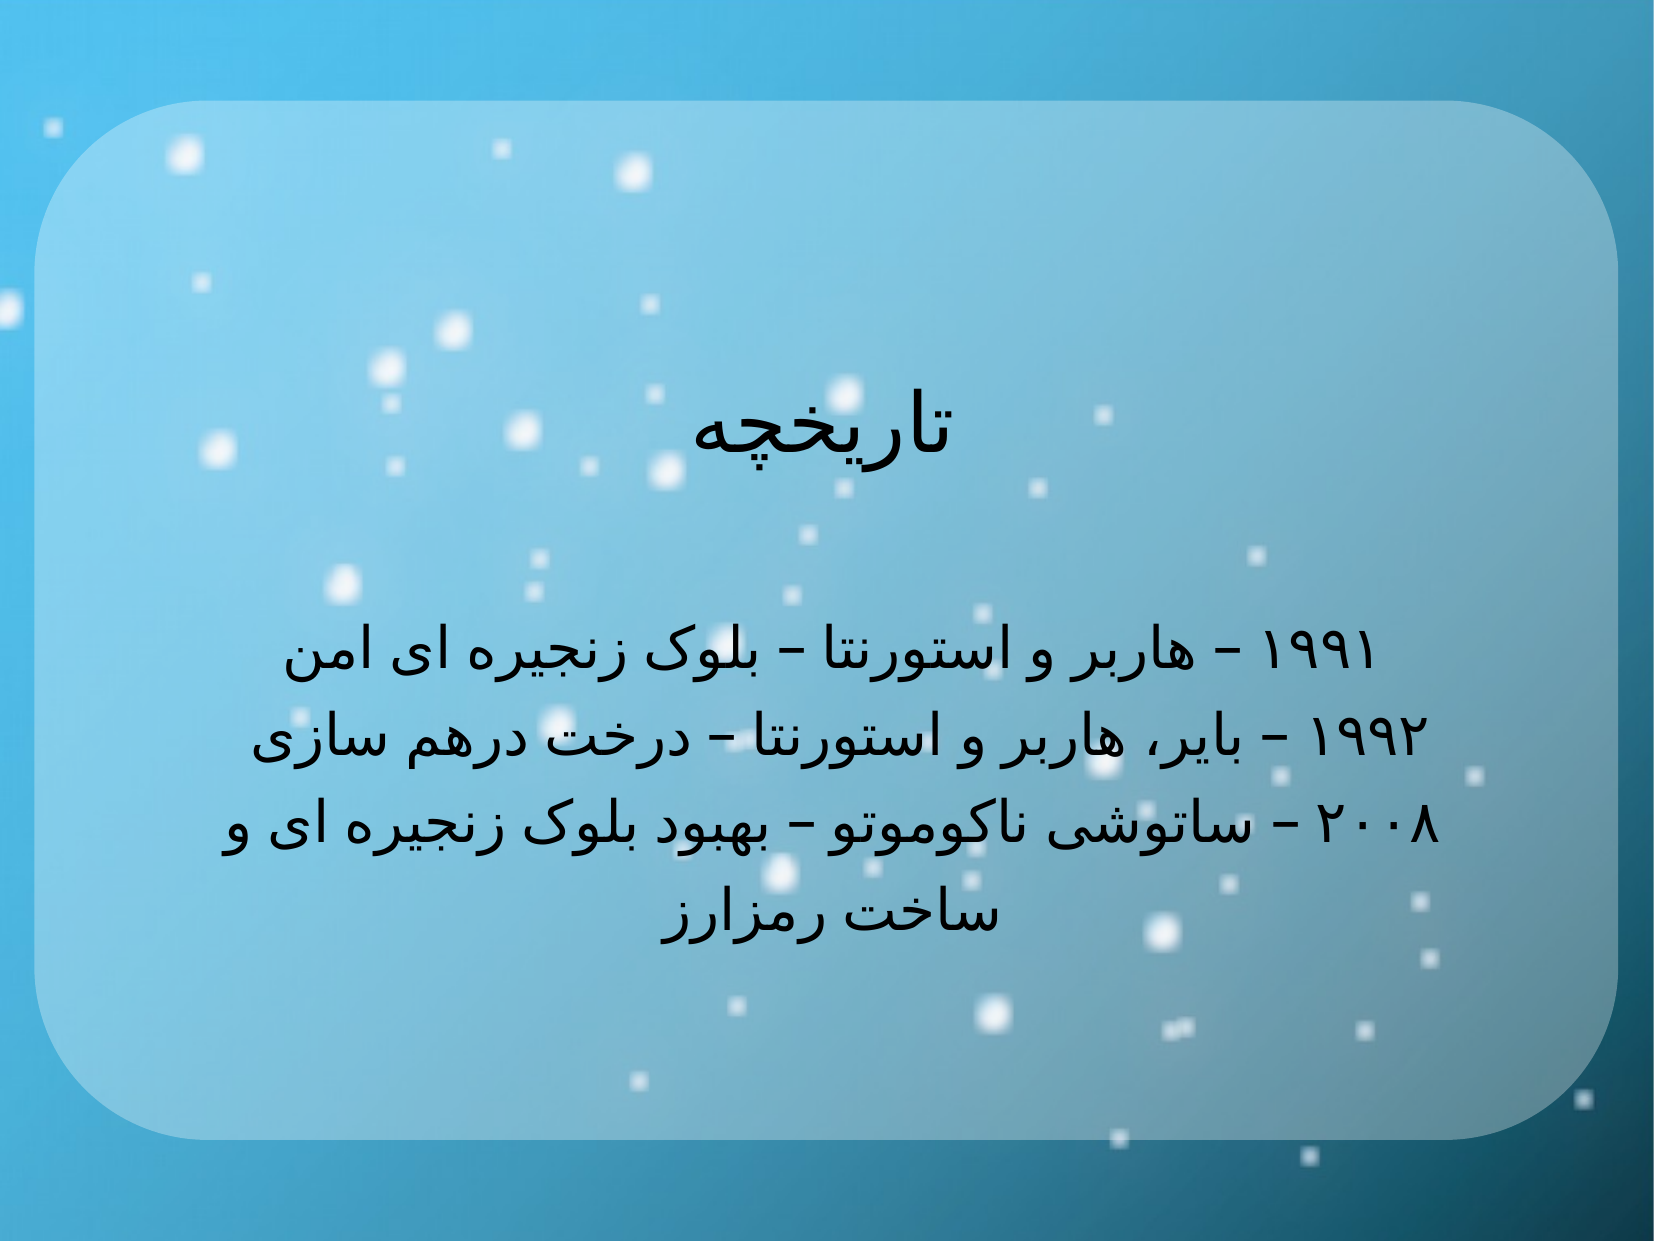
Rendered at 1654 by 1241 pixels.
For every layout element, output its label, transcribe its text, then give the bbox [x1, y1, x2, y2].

text_box ۱۹۹۱ – هاربر و استورنتا – بلوک زنجیره ای امن ۱۹۹۲ – بایر، هاربر و استورنتا – درخت درهم سازی ۲۰۰۸ – ساتوشی ناکوموتو – بهبود بلوک زنجیره ای و ساخت رمزارز [174, 548, 1491, 1010]
title تاریخچه [78, 328, 1567, 536]
picture [0, 0, 1654, 1241]
